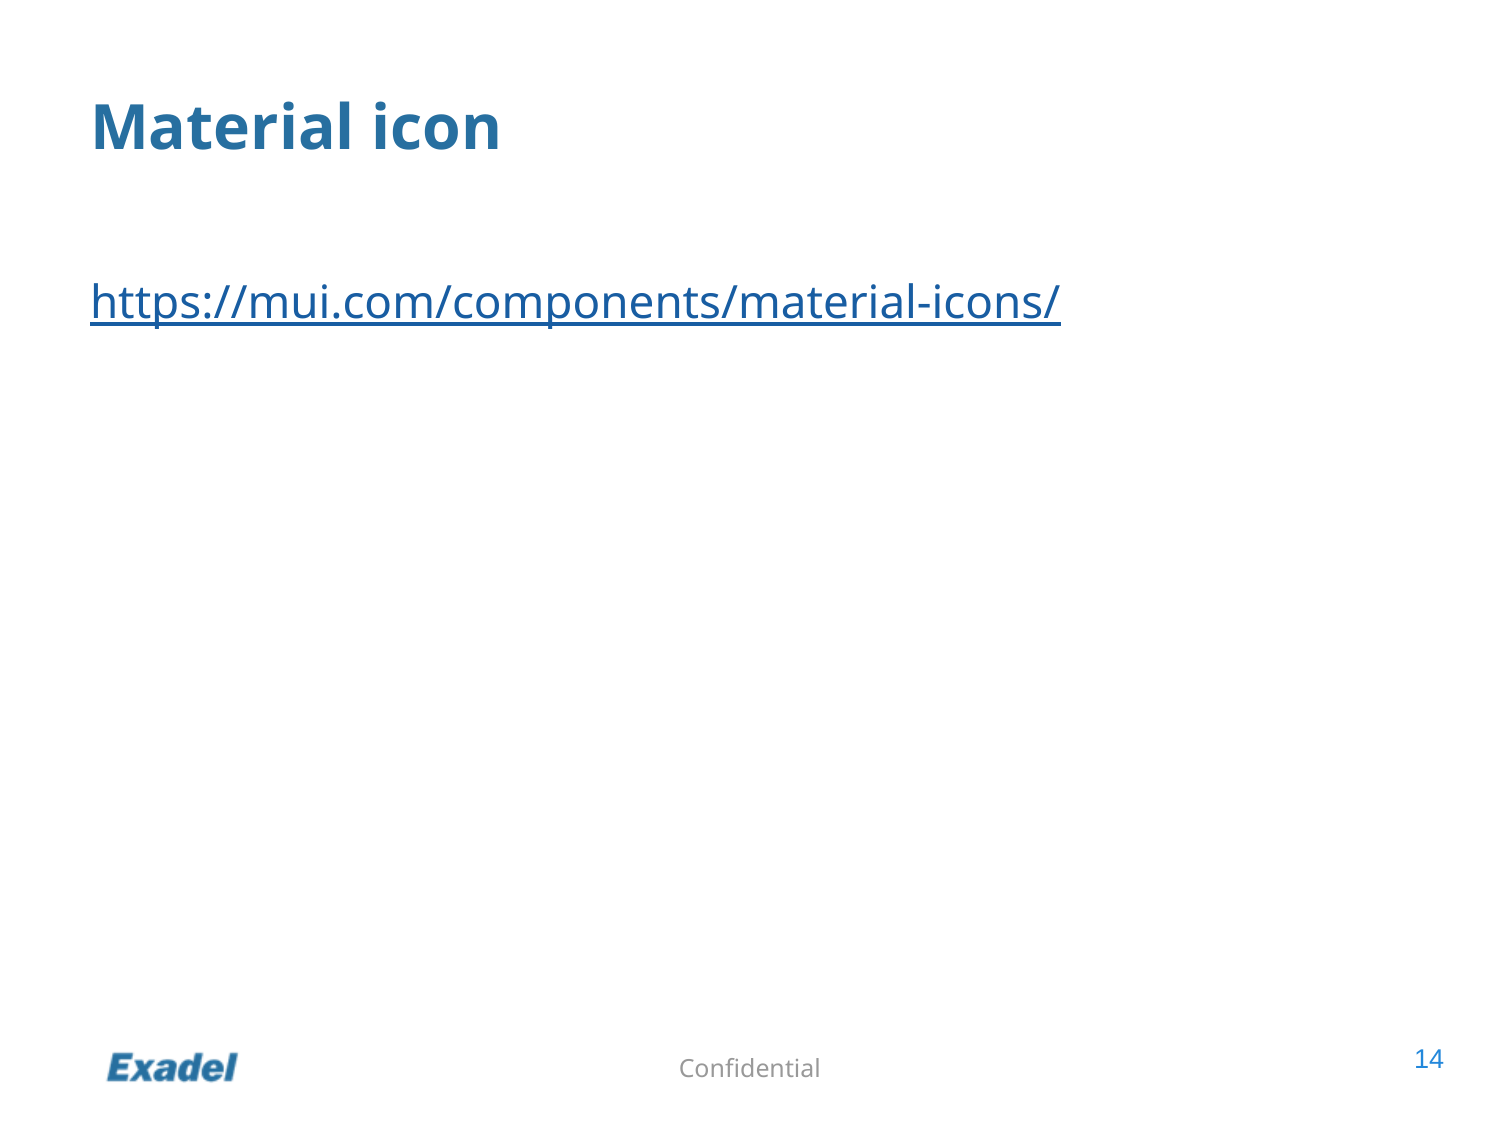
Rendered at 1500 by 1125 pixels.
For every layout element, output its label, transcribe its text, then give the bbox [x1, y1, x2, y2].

list https://mui.com/components/material-icons/ [75, 258, 1425, 1073]
title Material icon [75, 57, 1425, 178]
picture [75, 1073, 282, 1102]
slide_number <number> [1369, 1014, 1460, 1101]
